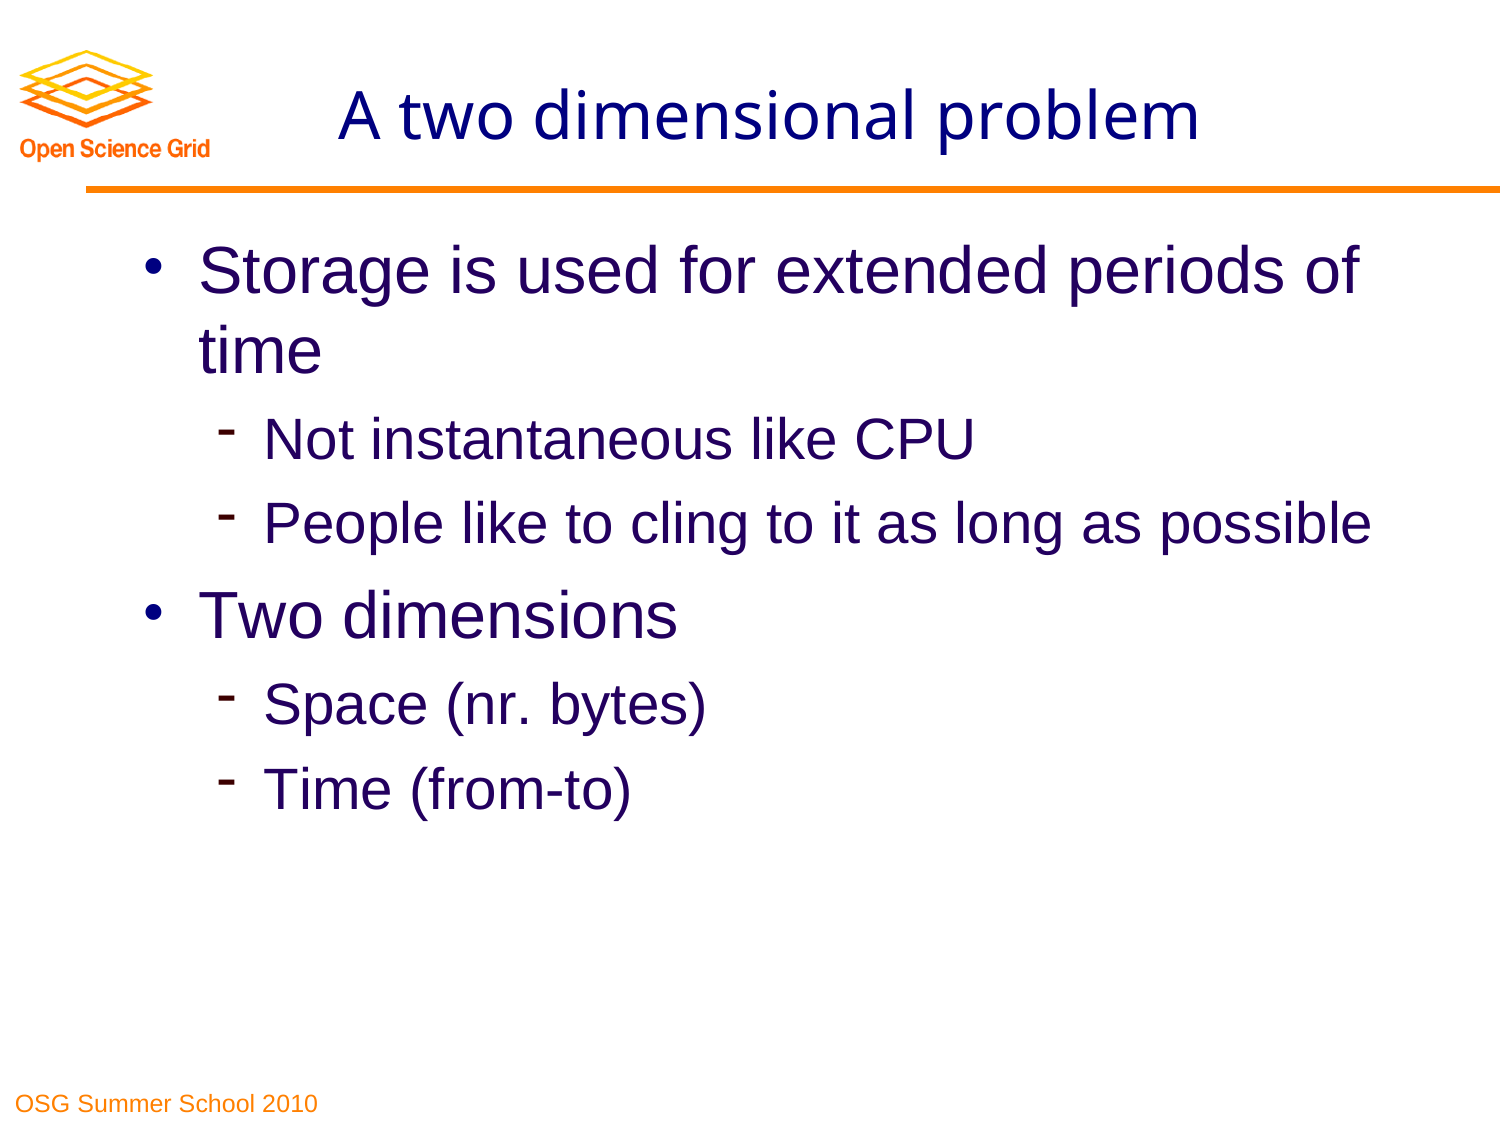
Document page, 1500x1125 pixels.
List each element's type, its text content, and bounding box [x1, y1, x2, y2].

picture [0, 27, 201, 179]
list Storage is used for extended periods of time Not instantaneous like CPU People like to cling to it as long as possible Two dimensions Space (nr. bytes) Time (from-to) [127, 218, 1403, 962]
title A two dimensional problem [201, 18, 1342, 207]
